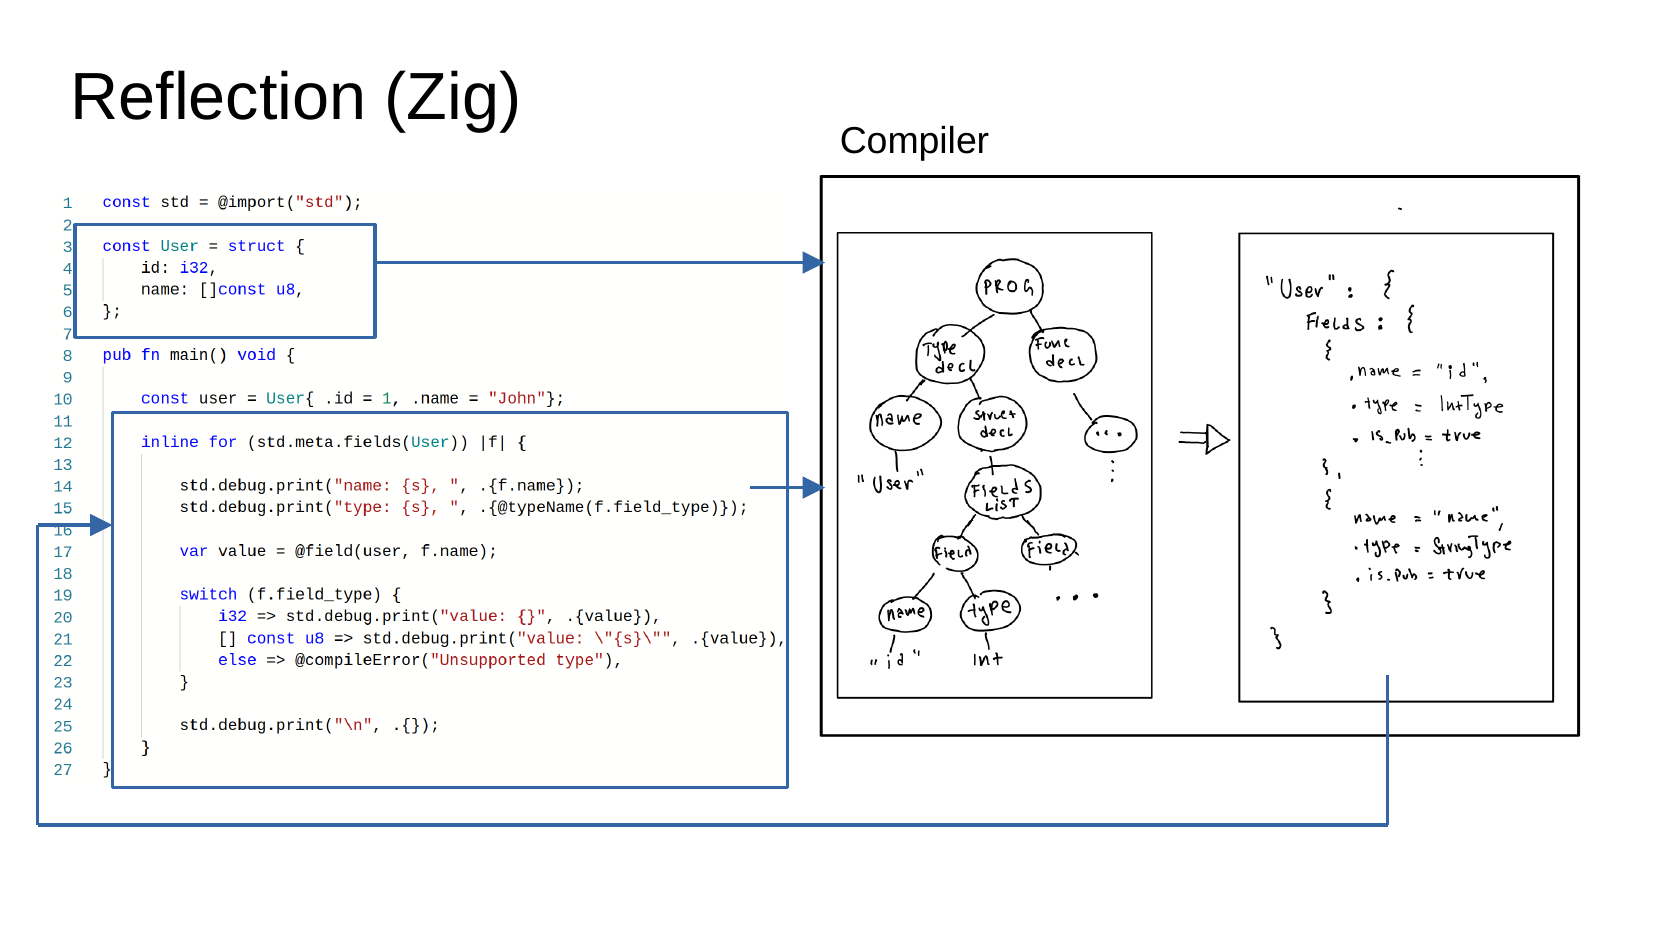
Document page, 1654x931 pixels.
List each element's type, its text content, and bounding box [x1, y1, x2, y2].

picture [51, 527, 111, 785]
picture [114, 414, 786, 785]
title Reflection (Zig) [70, 19, 737, 175]
picture [51, 149, 1613, 773]
text_box [75, 224, 376, 338]
text_box Compiler [825, 112, 1051, 174]
text_box [186, 414, 217, 446]
text_box [186, 375, 217, 411]
